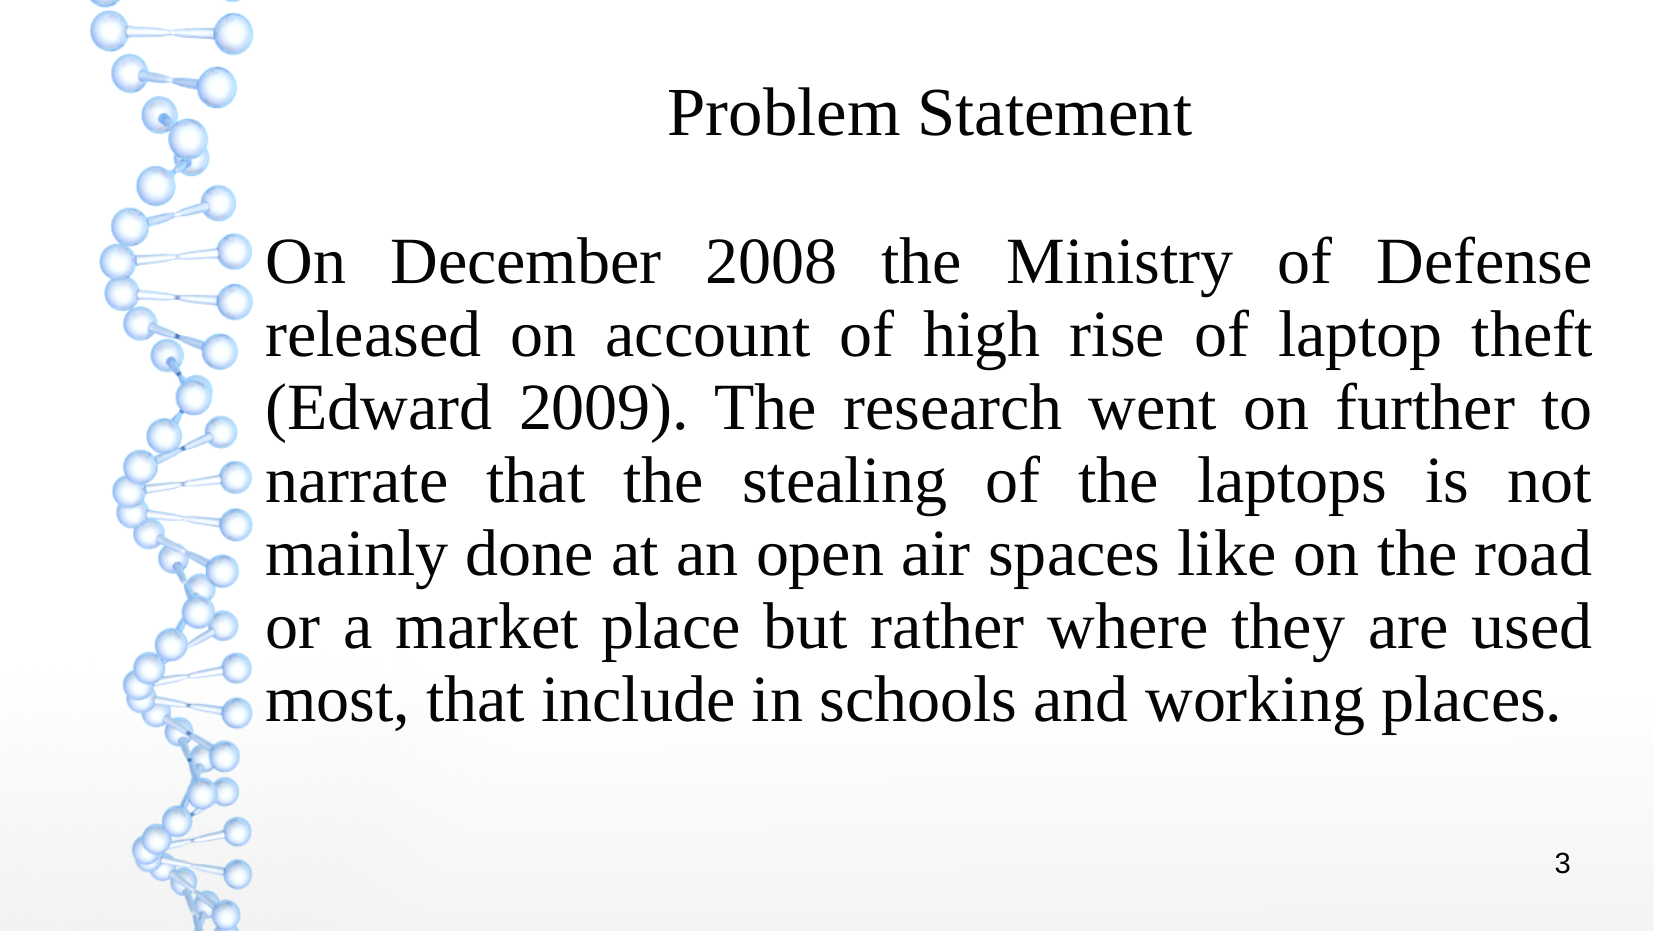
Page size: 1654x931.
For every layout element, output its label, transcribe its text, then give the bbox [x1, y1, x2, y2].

picture [0, 0, 1654, 931]
list On December 2008 the Ministry of Defense released on account of high rise of laptop theft (Edward 2009). The research went on further to narrate that the stealing of the laptops is not mainly done at an open air spaces like on the road or a market place but rather where they are used most, that include in schools and working places. [265, 224, 1595, 764]
title Problem Statement [265, 35, 1595, 189]
